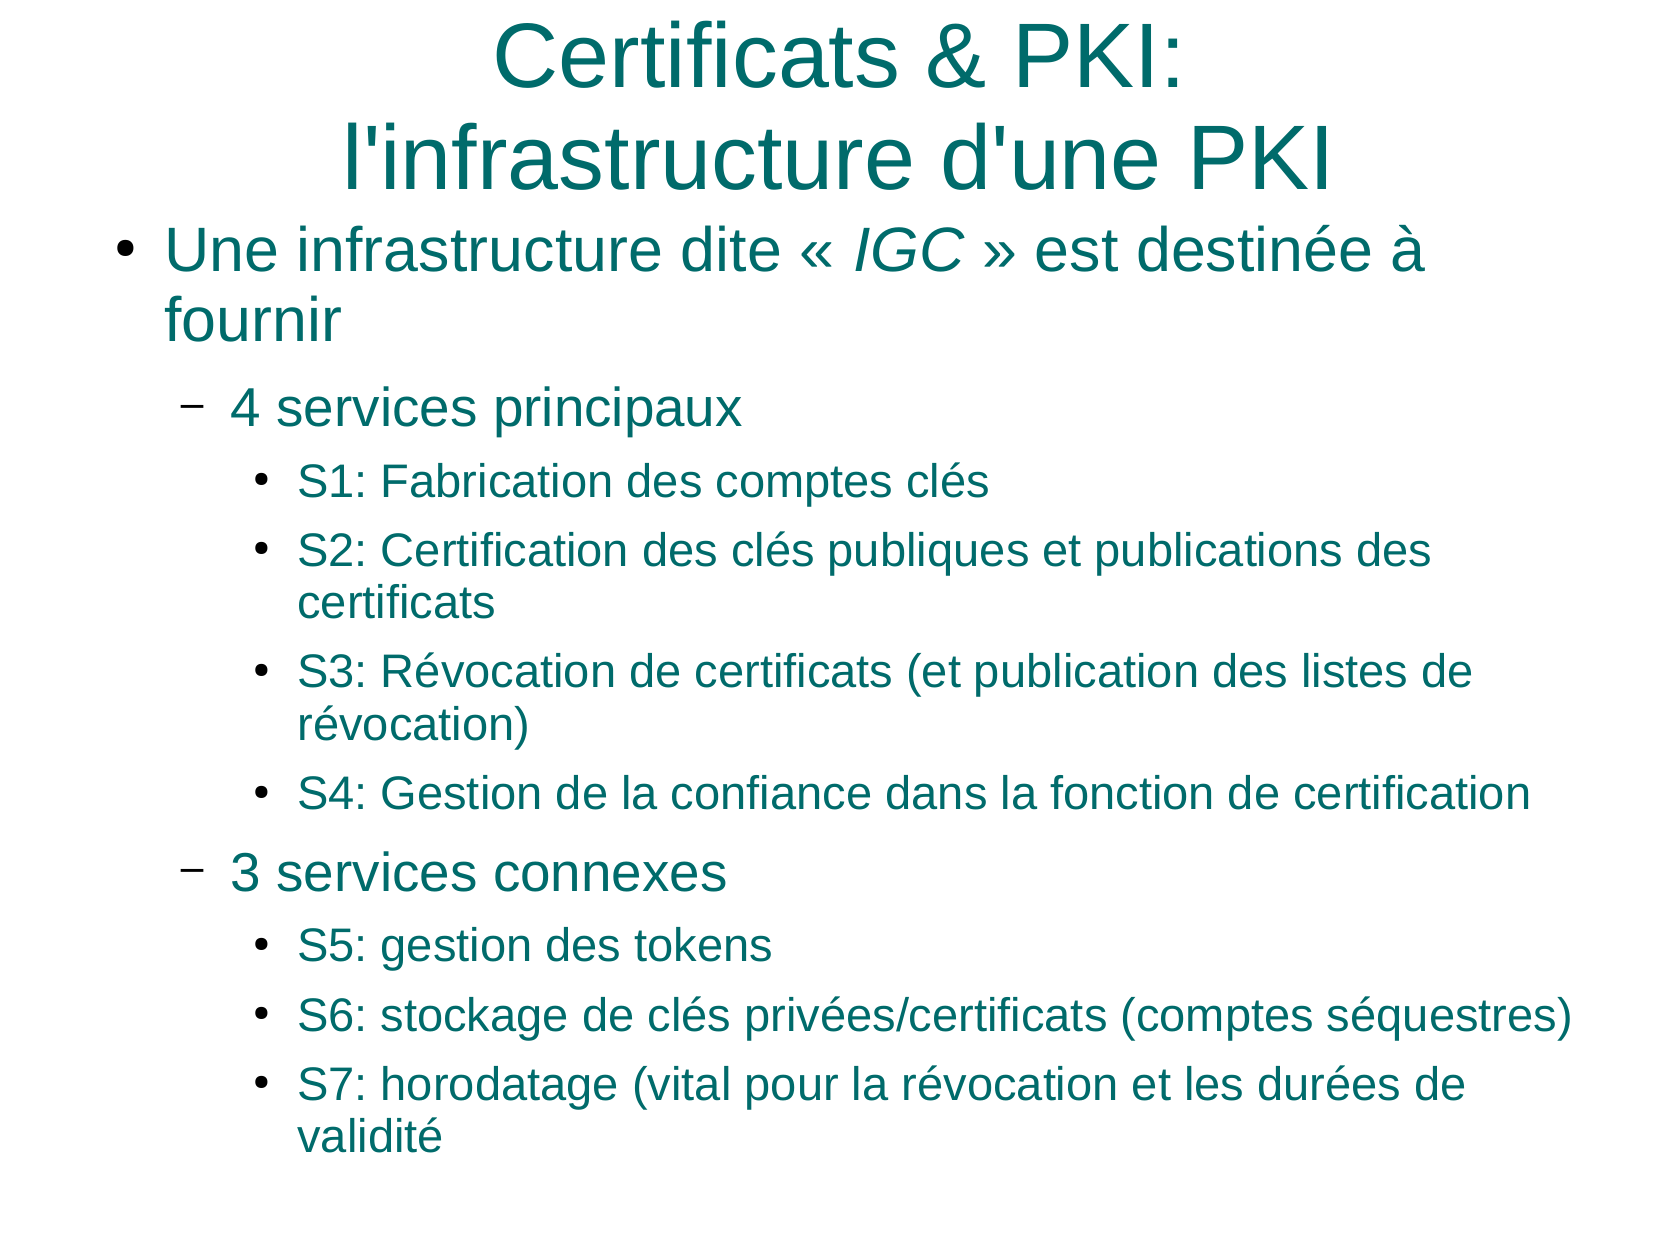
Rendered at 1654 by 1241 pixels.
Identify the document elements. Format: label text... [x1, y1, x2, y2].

list Une infrastructure dite « IGC » est destinée à fournir 4 services principaux S1: Fabrication des comptes clés S2: Certification des clés publiques et publications des certificats S3: Révocation de certificats (et publication des listes de révocation) S4: Gestion de la confiance dans la fonction de certification 3 services connexes S5: gestion des tokens S6: stockage de clés privées/certificats (comptes séquestres) S7: horodatage (vital pour la révocation et les durées de validité [97, 214, 1586, 1187]
title Certificats & PKI: l'infrastructure d'une PKI [247, 4, 1433, 210]
